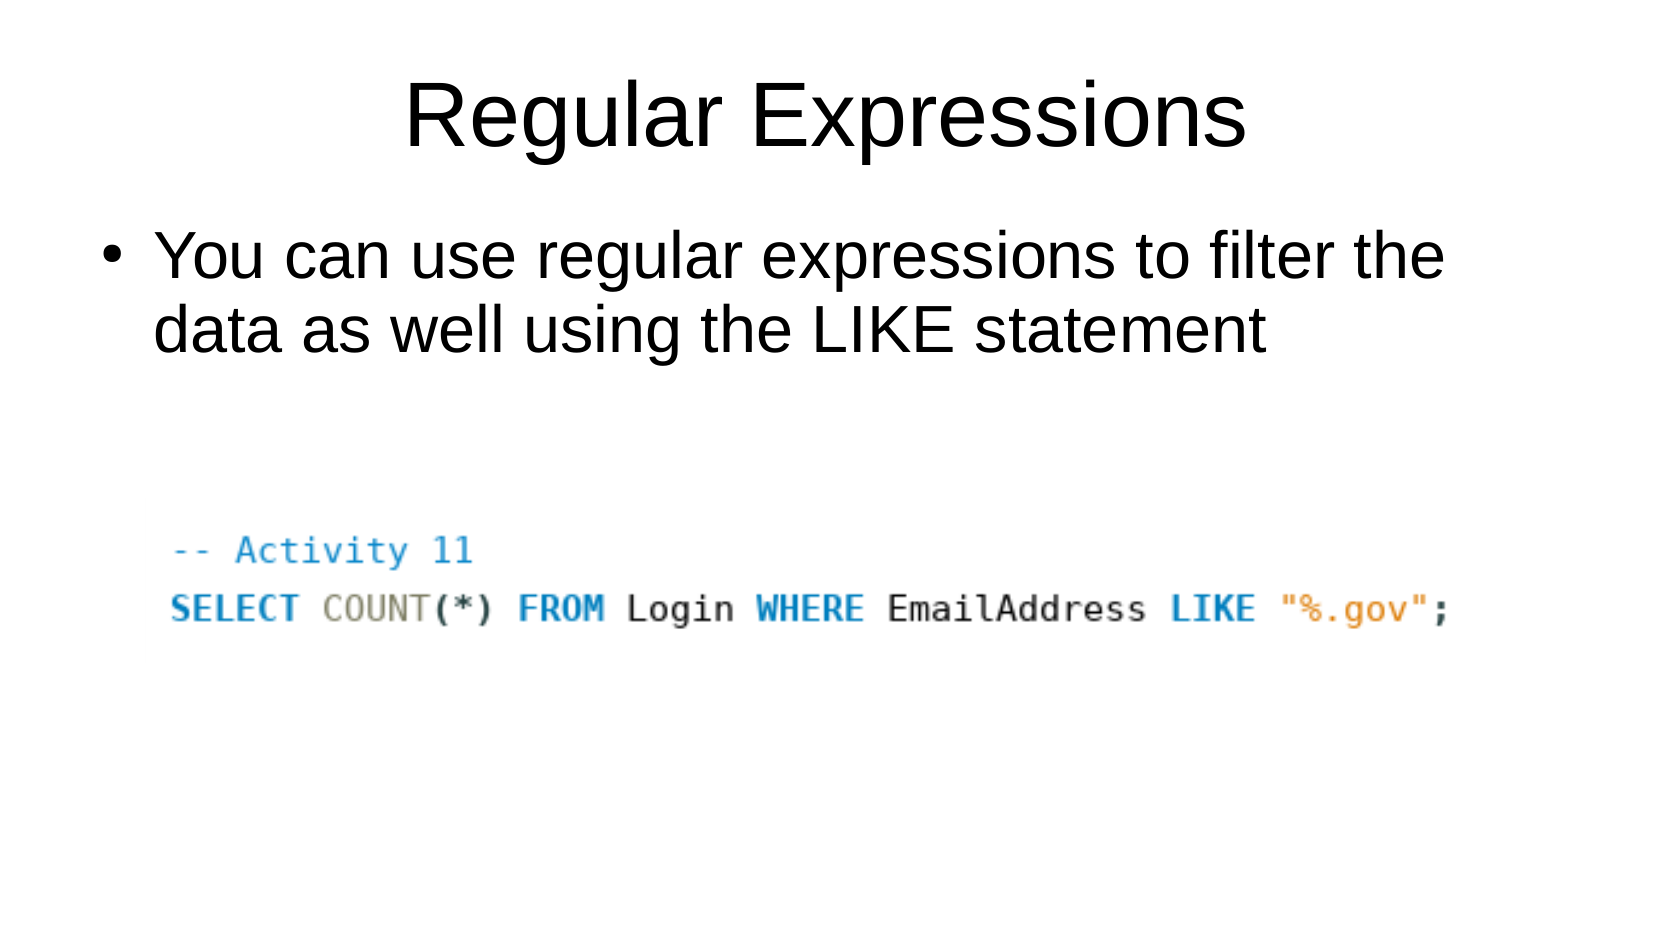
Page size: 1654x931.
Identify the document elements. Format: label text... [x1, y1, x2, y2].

title Regular Expressions [82, 37, 1571, 193]
picture [144, 498, 1472, 663]
list You can use regular expressions to filter the data as well using the LIKE statement [82, 217, 1571, 758]
